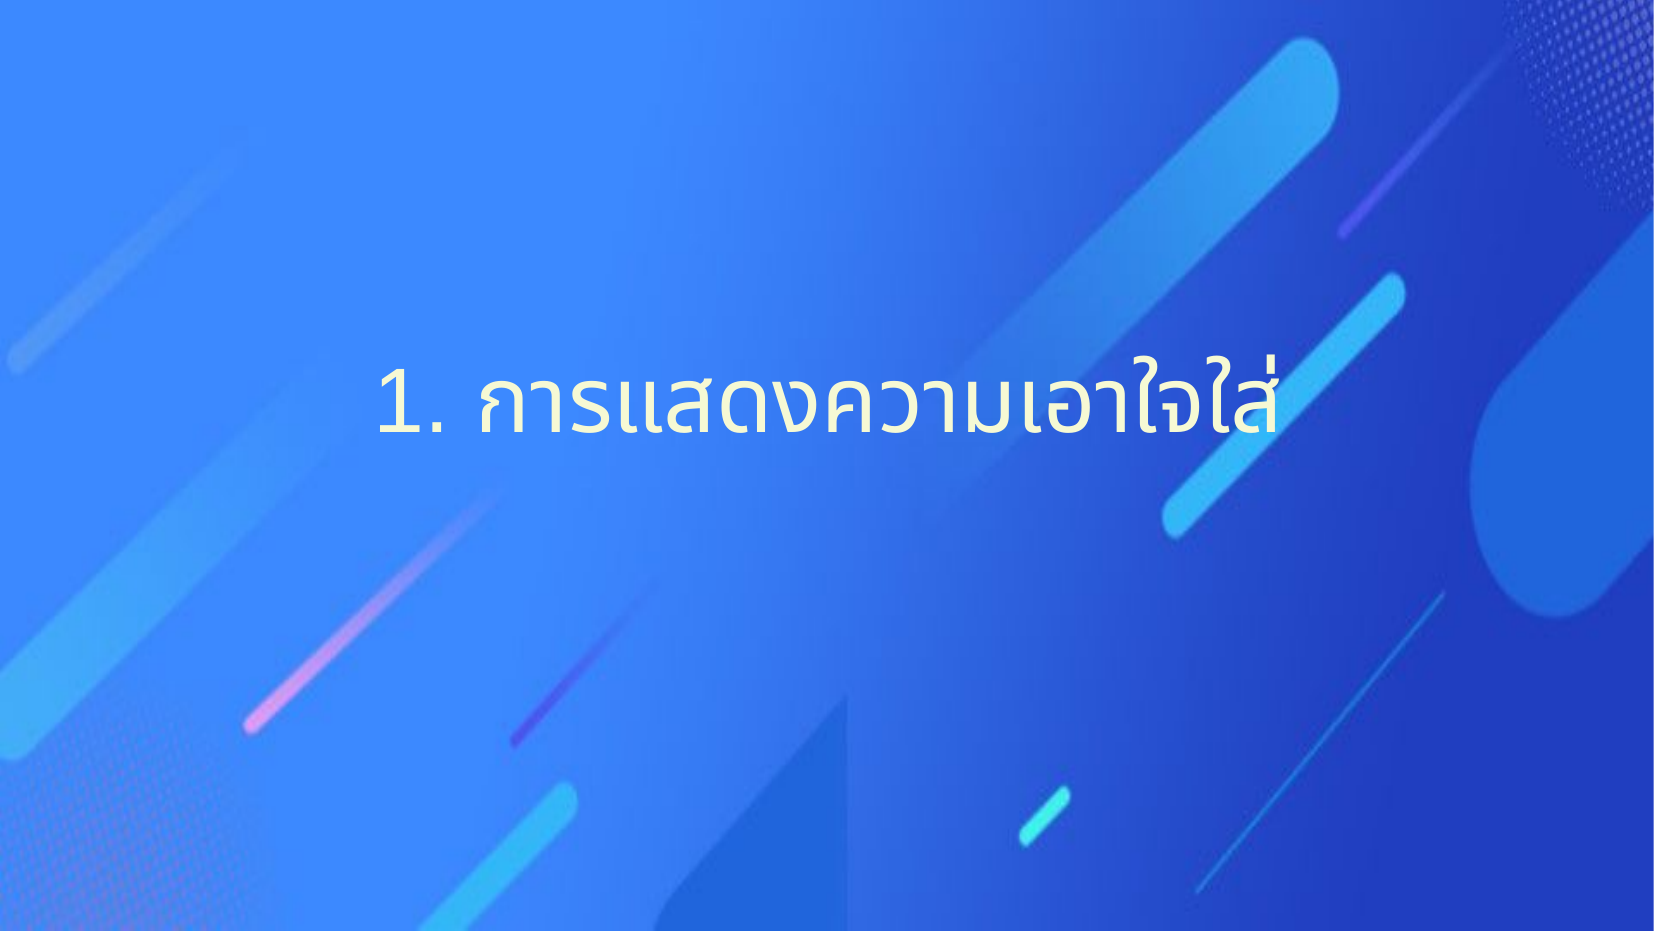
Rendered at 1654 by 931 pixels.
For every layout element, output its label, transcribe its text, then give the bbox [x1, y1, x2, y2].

title 1. การแสดงความเอาใจใส่ [78, 332, 1579, 488]
picture [0, 0, 1654, 931]
